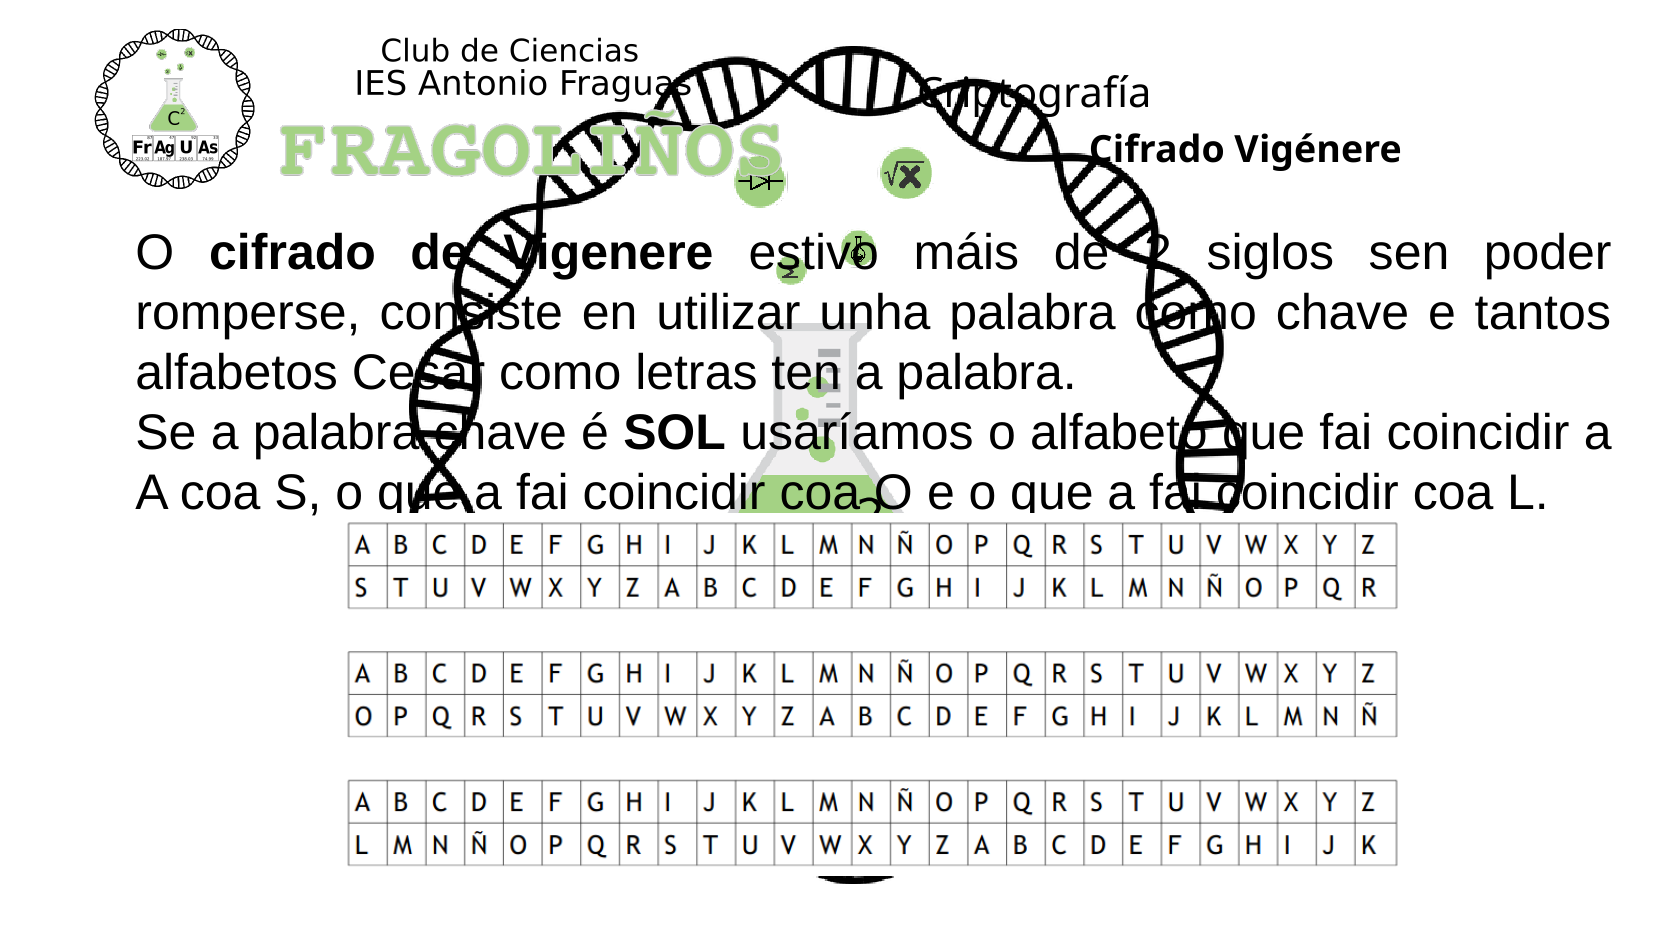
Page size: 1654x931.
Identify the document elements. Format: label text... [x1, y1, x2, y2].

picture [82, 29, 1245, 204]
text_box Cifrado Vigénere [902, 118, 1589, 178]
text_box O cifrado de Vigenere estivo máis de 2 siglos sen poder romperse, consiste en utilizar unha palabra como chave e tantos alfabetos Cesar como letras ten a palabra. Se a palabra chave é SOL usaríamos o alfabeto que fai coincidir a A coa S, o que a fai coincidir coa O e o que a fai coincidir coa L. [120, 204, 1627, 470]
picture [338, 470, 1409, 884]
text_box Criptografía [902, 58, 1589, 118]
